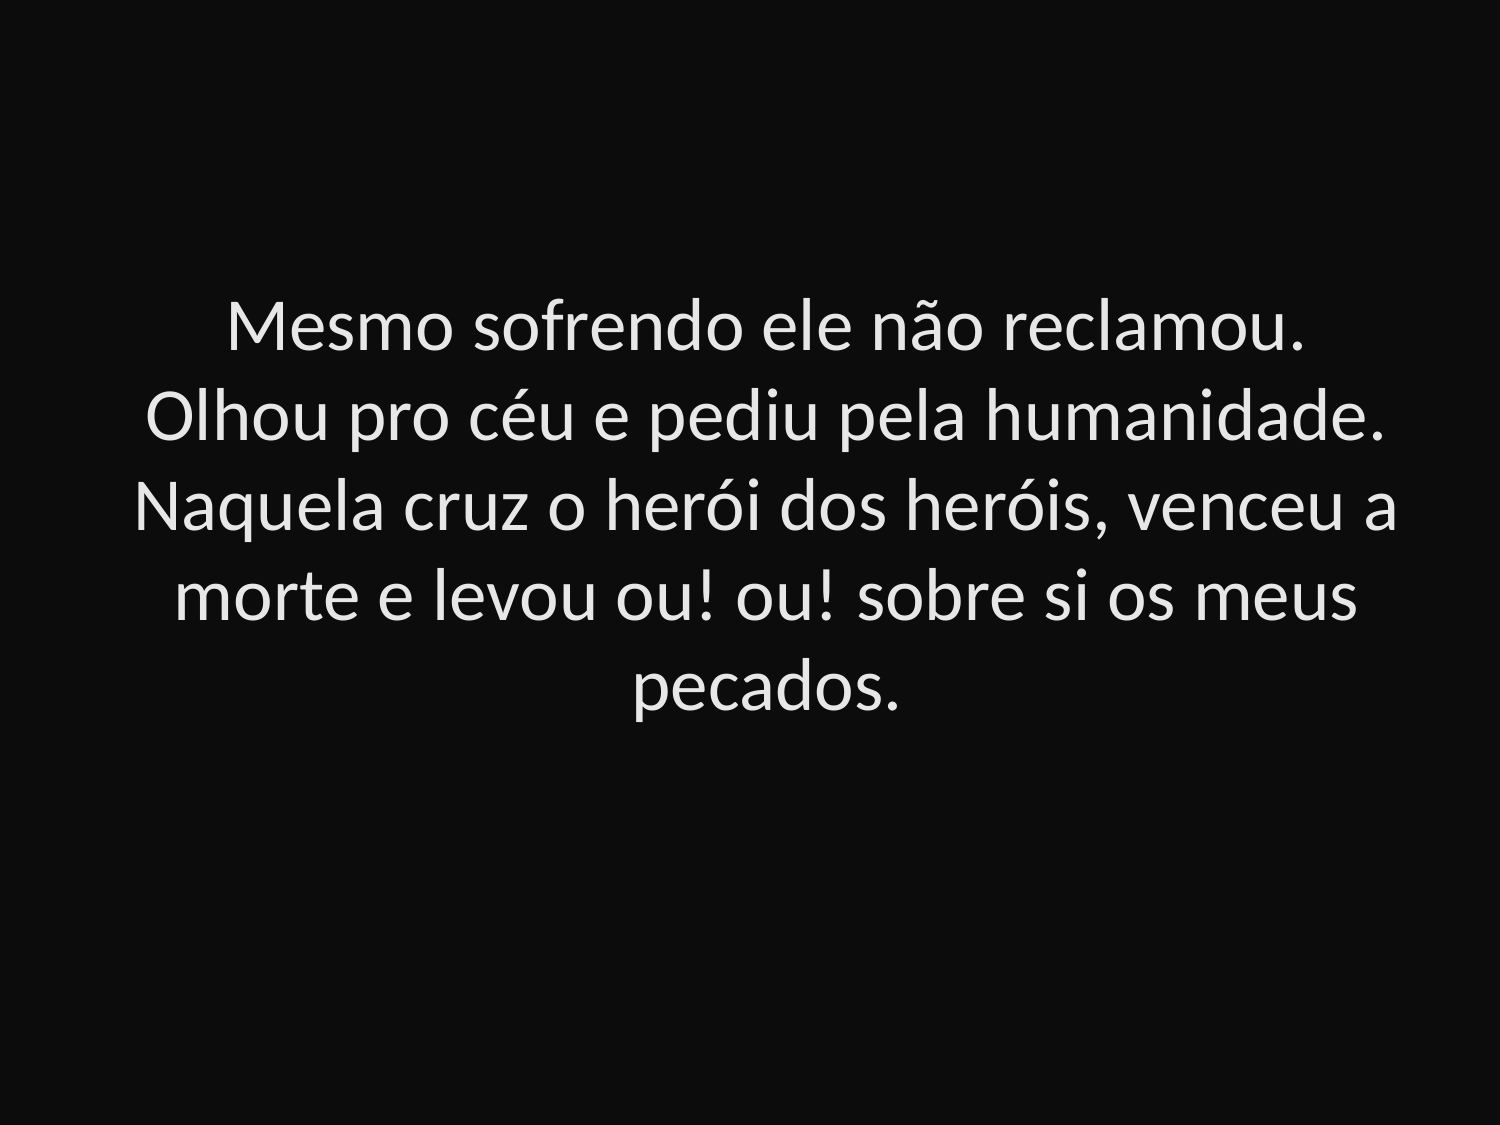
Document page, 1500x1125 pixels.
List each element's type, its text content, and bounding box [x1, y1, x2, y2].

title Mesmo sofrendo ele não reclamou. Olhou pro céu e pediu pela humanidade. Naquela cruz o herói dos heróis, venceu a morte e levou ou! ou! sobre si os meus pecados. [75, 45, 1459, 1047]
